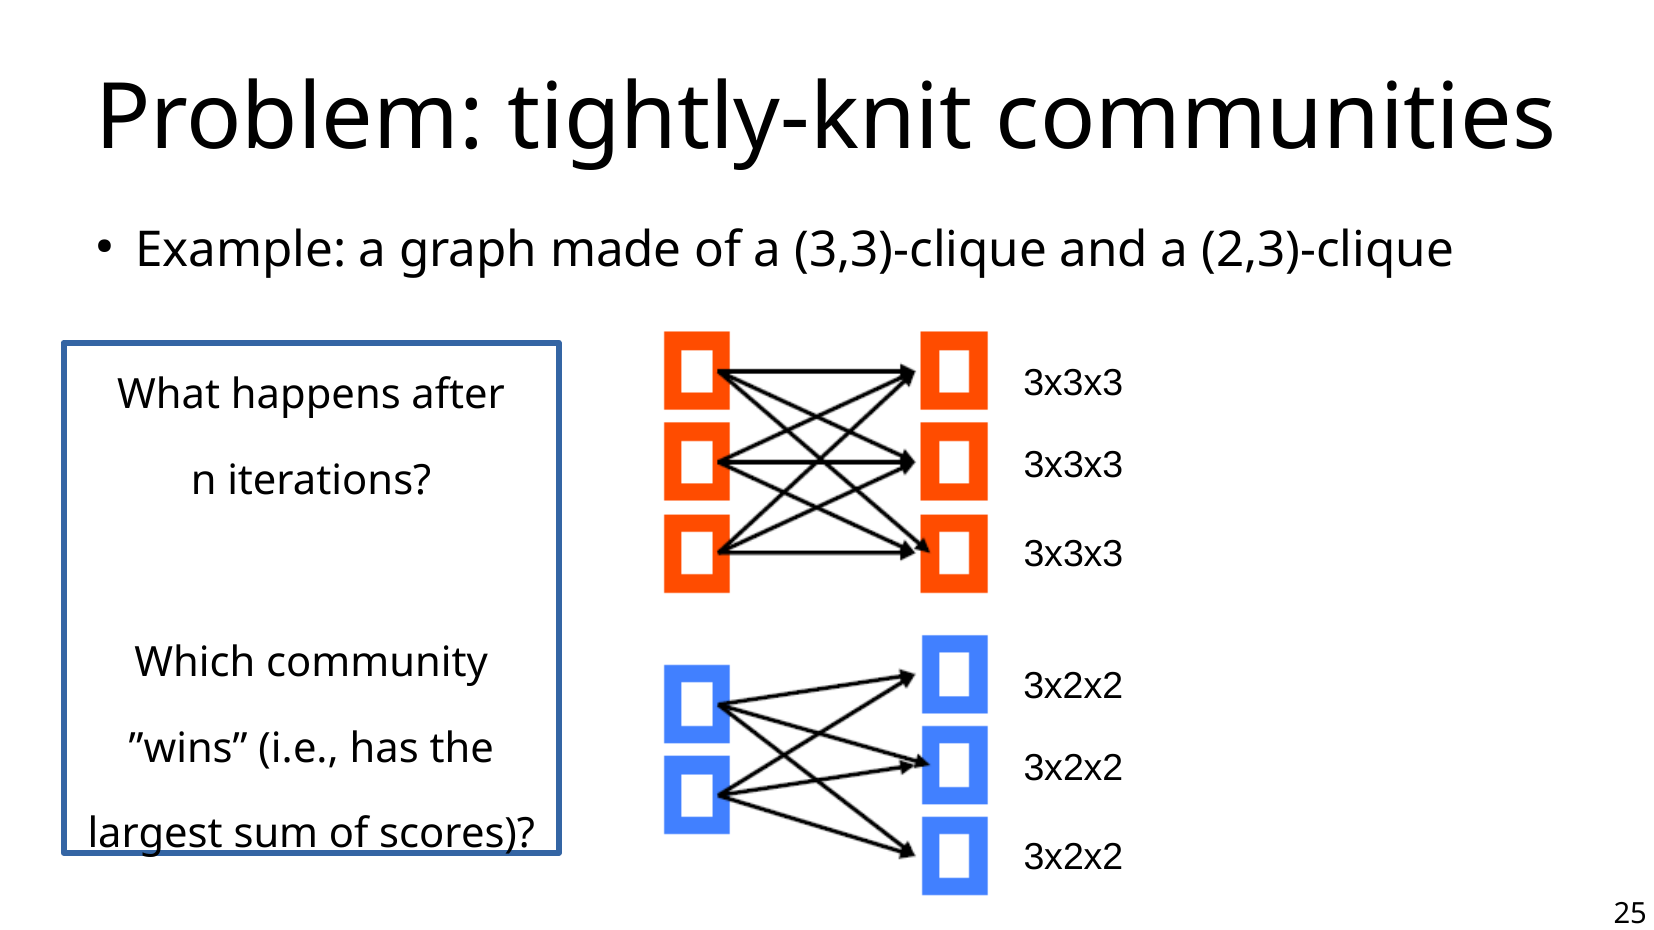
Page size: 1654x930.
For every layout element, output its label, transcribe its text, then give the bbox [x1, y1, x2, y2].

text_box 3x2x2 [1008, 739, 1139, 797]
text_box 3x2x2 [1008, 656, 1139, 714]
text_box 3x3x3 [1008, 436, 1139, 494]
title Problem: tightly-knit communities [82, 1, 1571, 213]
text_box What happens after n iterations? Which community ”wins” (i.e., has the largest sum of scores)? [63, 342, 559, 853]
text_box 3x3x3 [1008, 524, 1139, 582]
picture [630, 302, 1006, 922]
text_box 3x3x3 [1008, 353, 1139, 411]
list Example: a graph made of a (3,3)-clique and a (2,3)-clique [82, 213, 1571, 314]
text_box 3x2x2 [1008, 828, 1139, 885]
